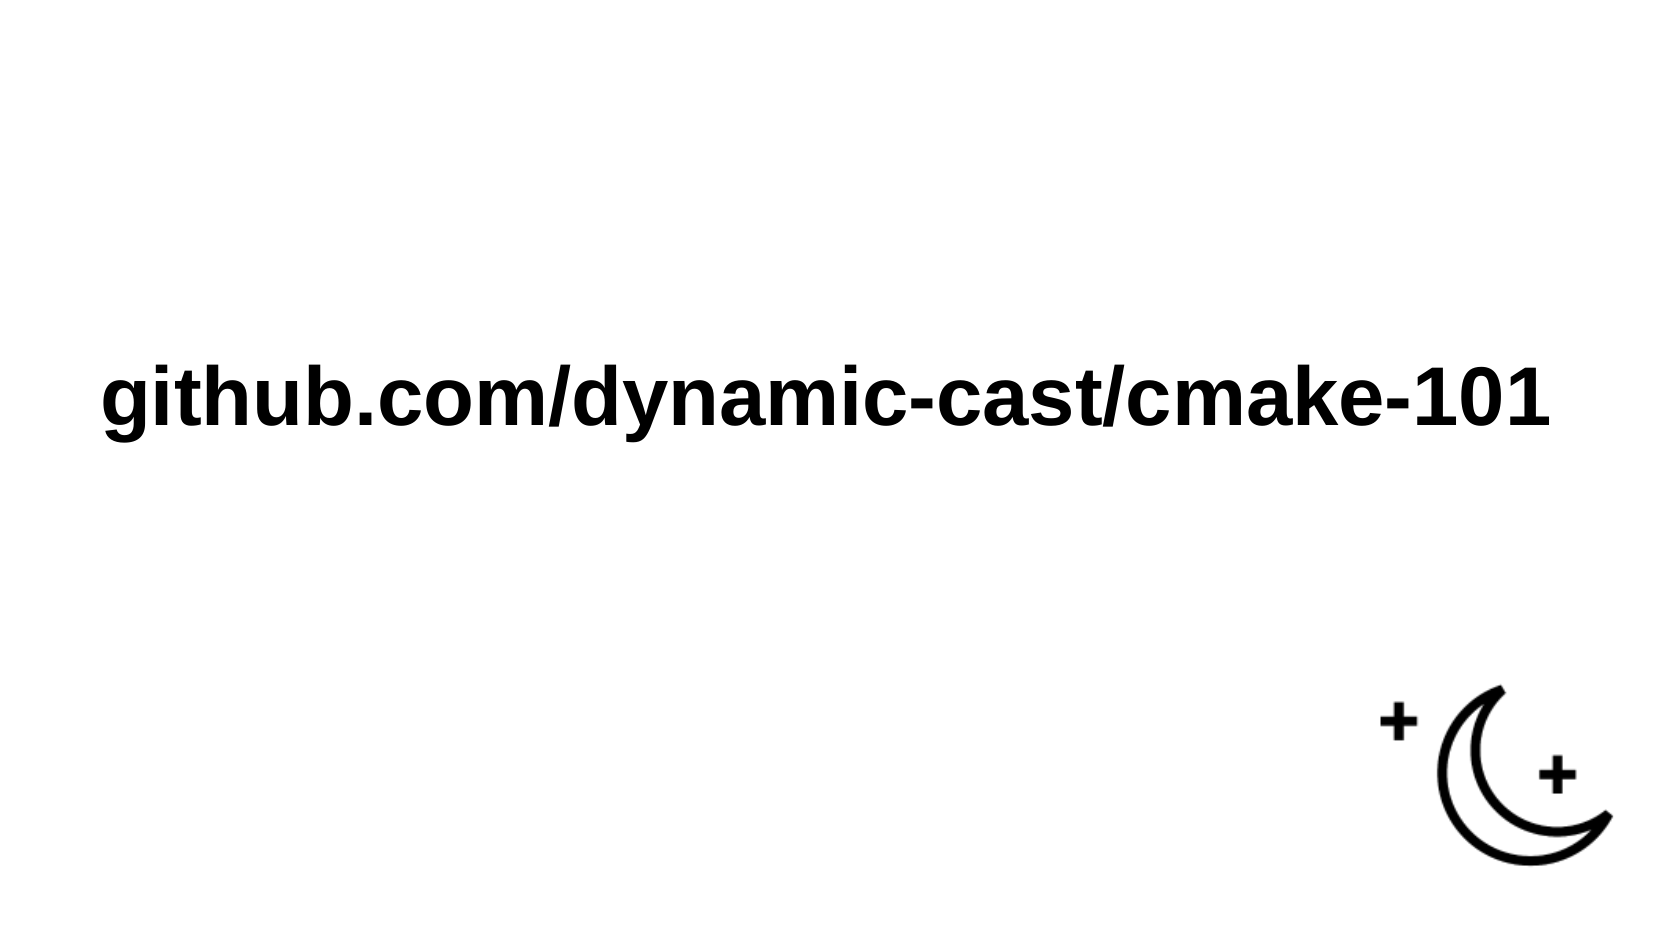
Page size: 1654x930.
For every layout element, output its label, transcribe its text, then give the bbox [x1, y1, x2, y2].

subtitle github.com/dynamic-cast/cmake-101 [82, 36, 1571, 757]
picture [1340, 617, 1654, 930]
